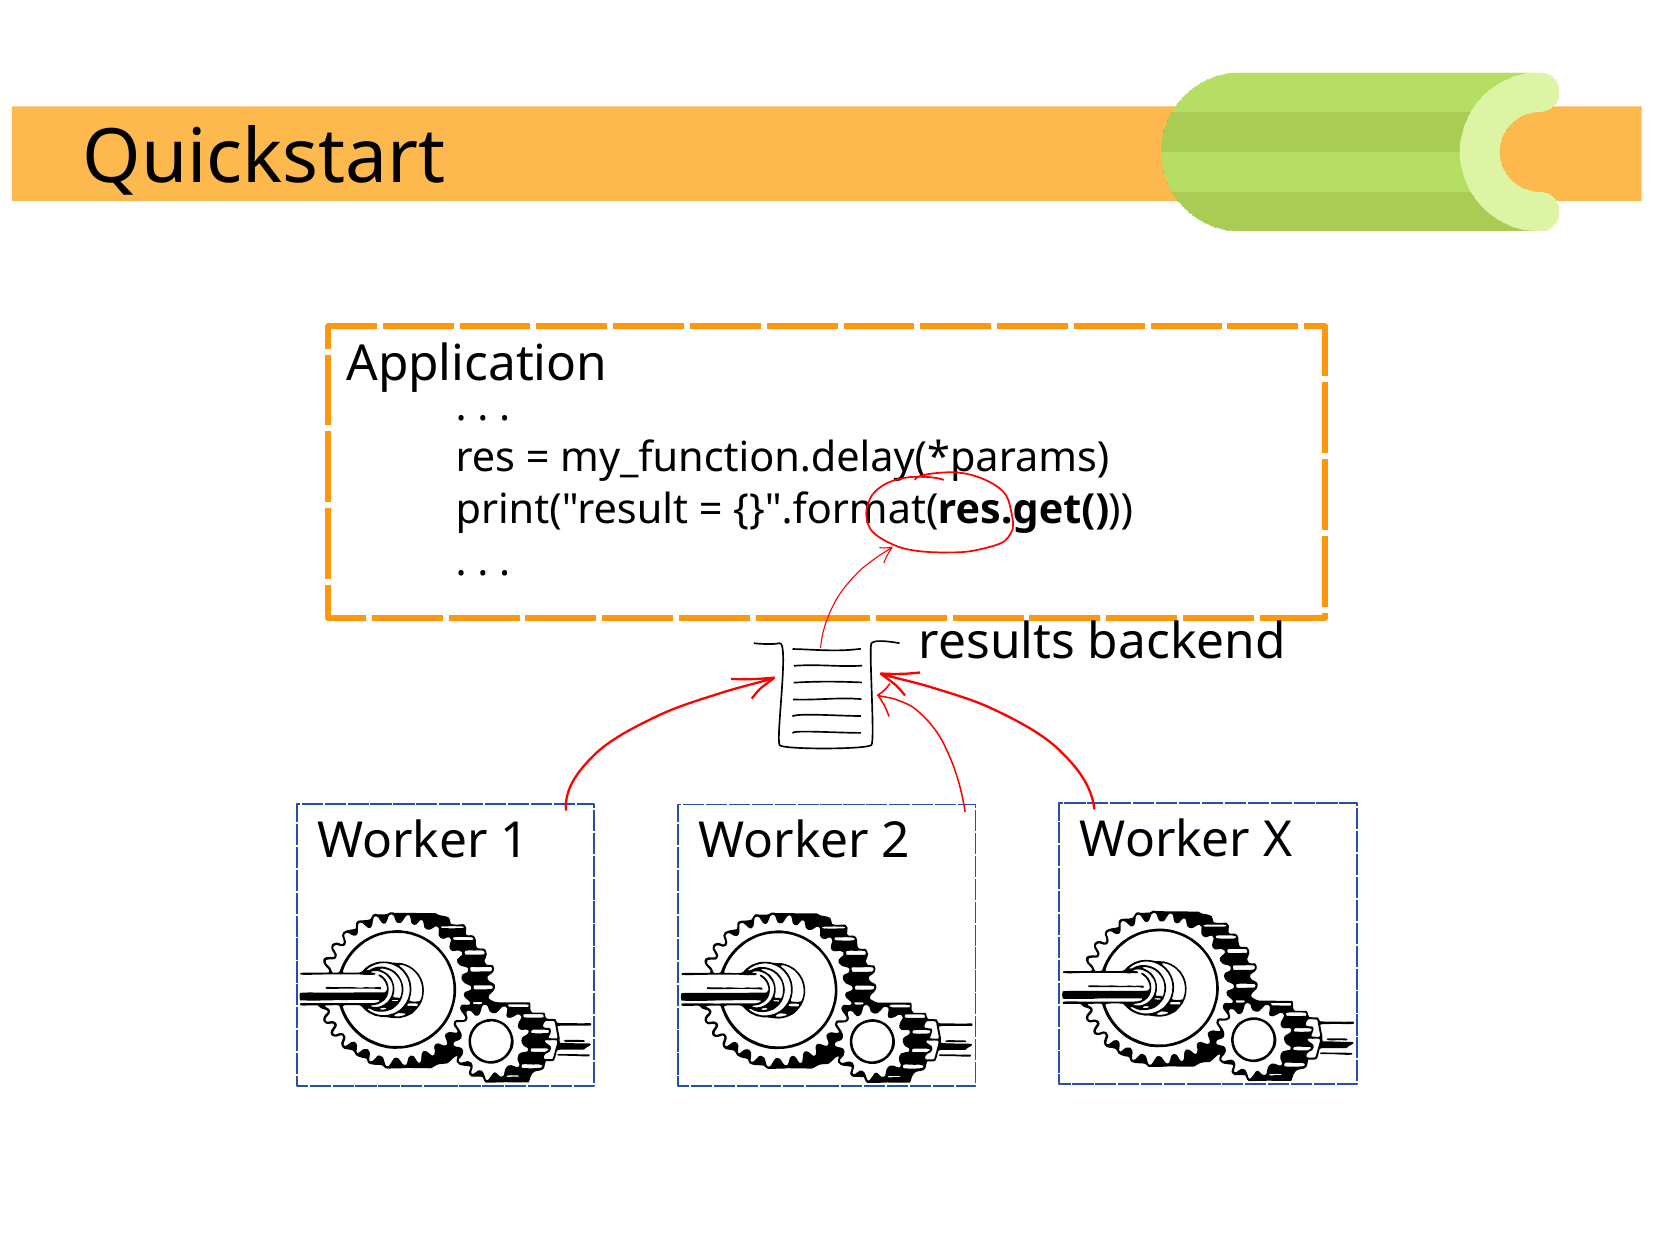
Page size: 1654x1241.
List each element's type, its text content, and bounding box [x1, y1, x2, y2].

title Quickstart [82, 94, 1264, 213]
picture [209, 0, 1560, 1130]
